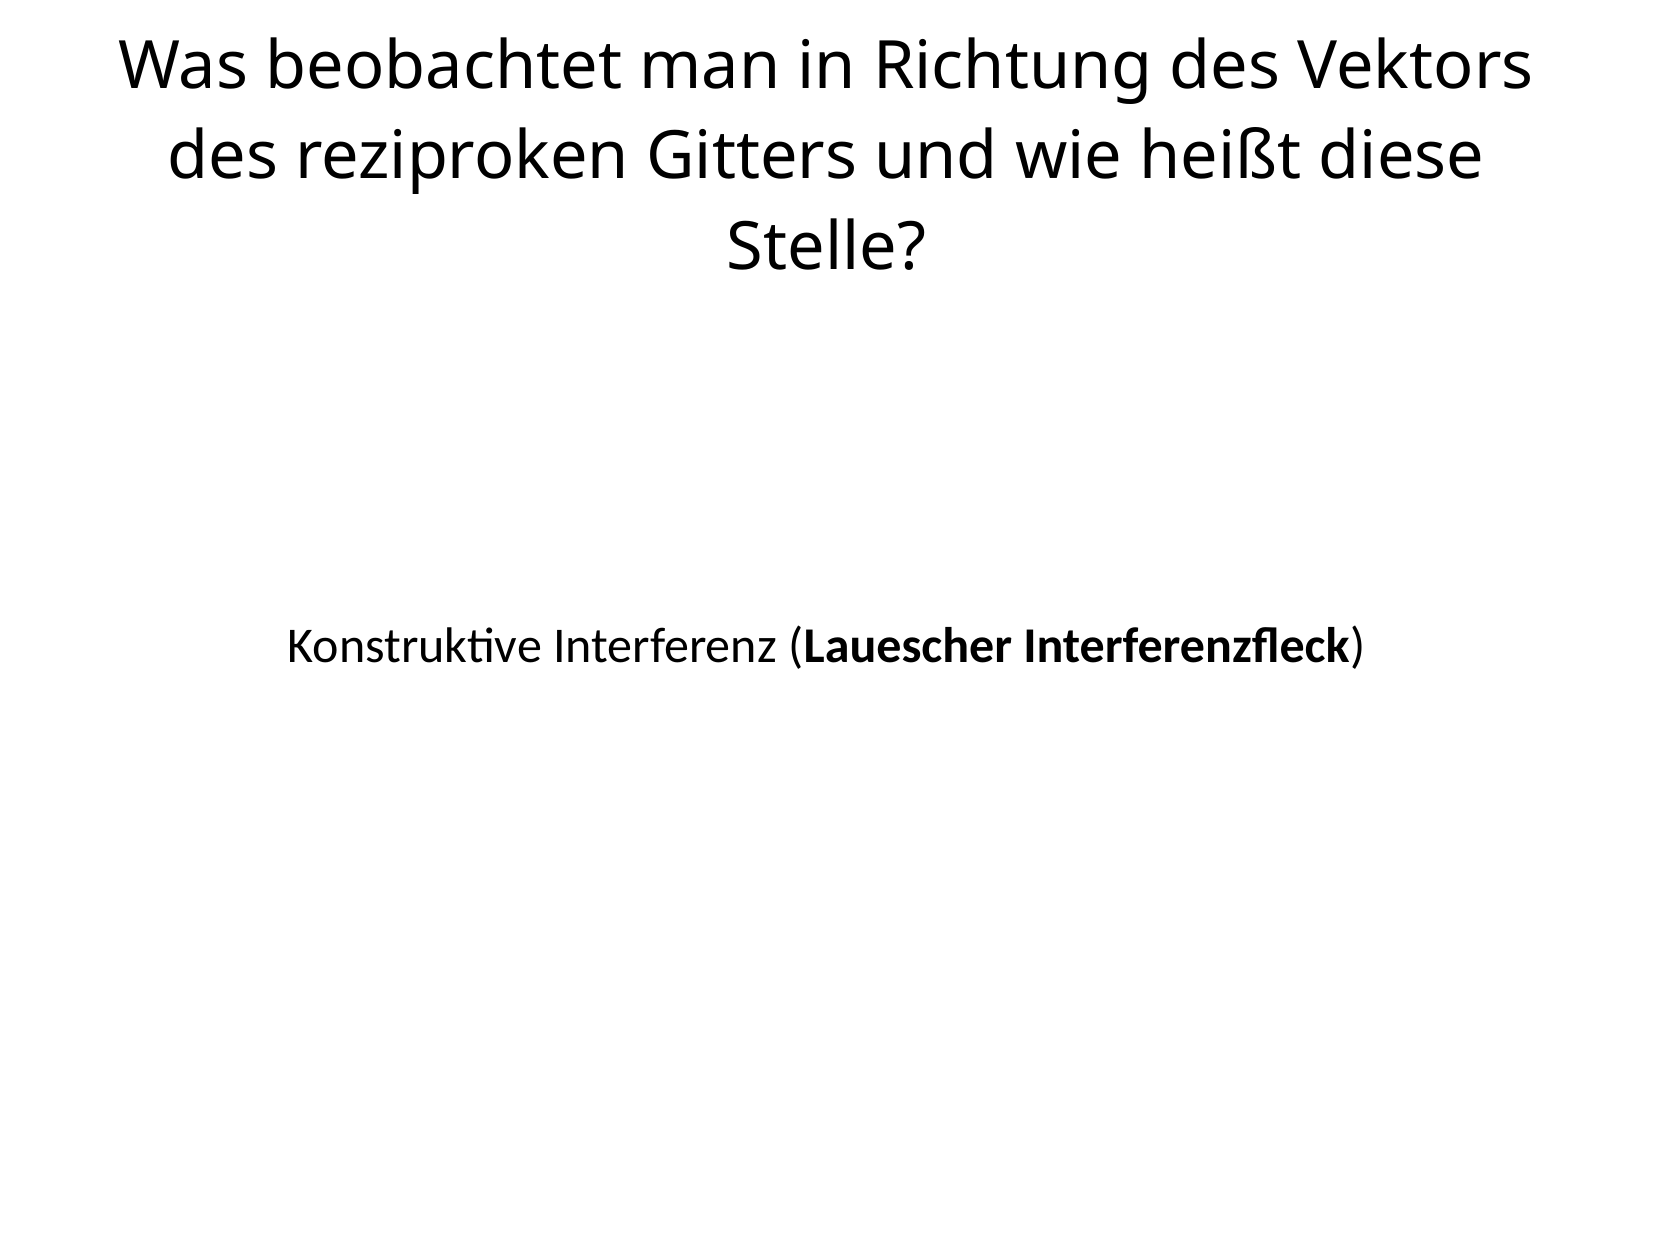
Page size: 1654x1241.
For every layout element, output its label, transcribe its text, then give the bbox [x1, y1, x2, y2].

title Was beobachtet man in Richtung des Vektors des reziproken Gitters und wie heißt diese Stelle? [82, 49, 1571, 257]
subtitle Konstruktive Interferenz (Lauescher Interferenzfleck) [82, 290, 1571, 1010]
